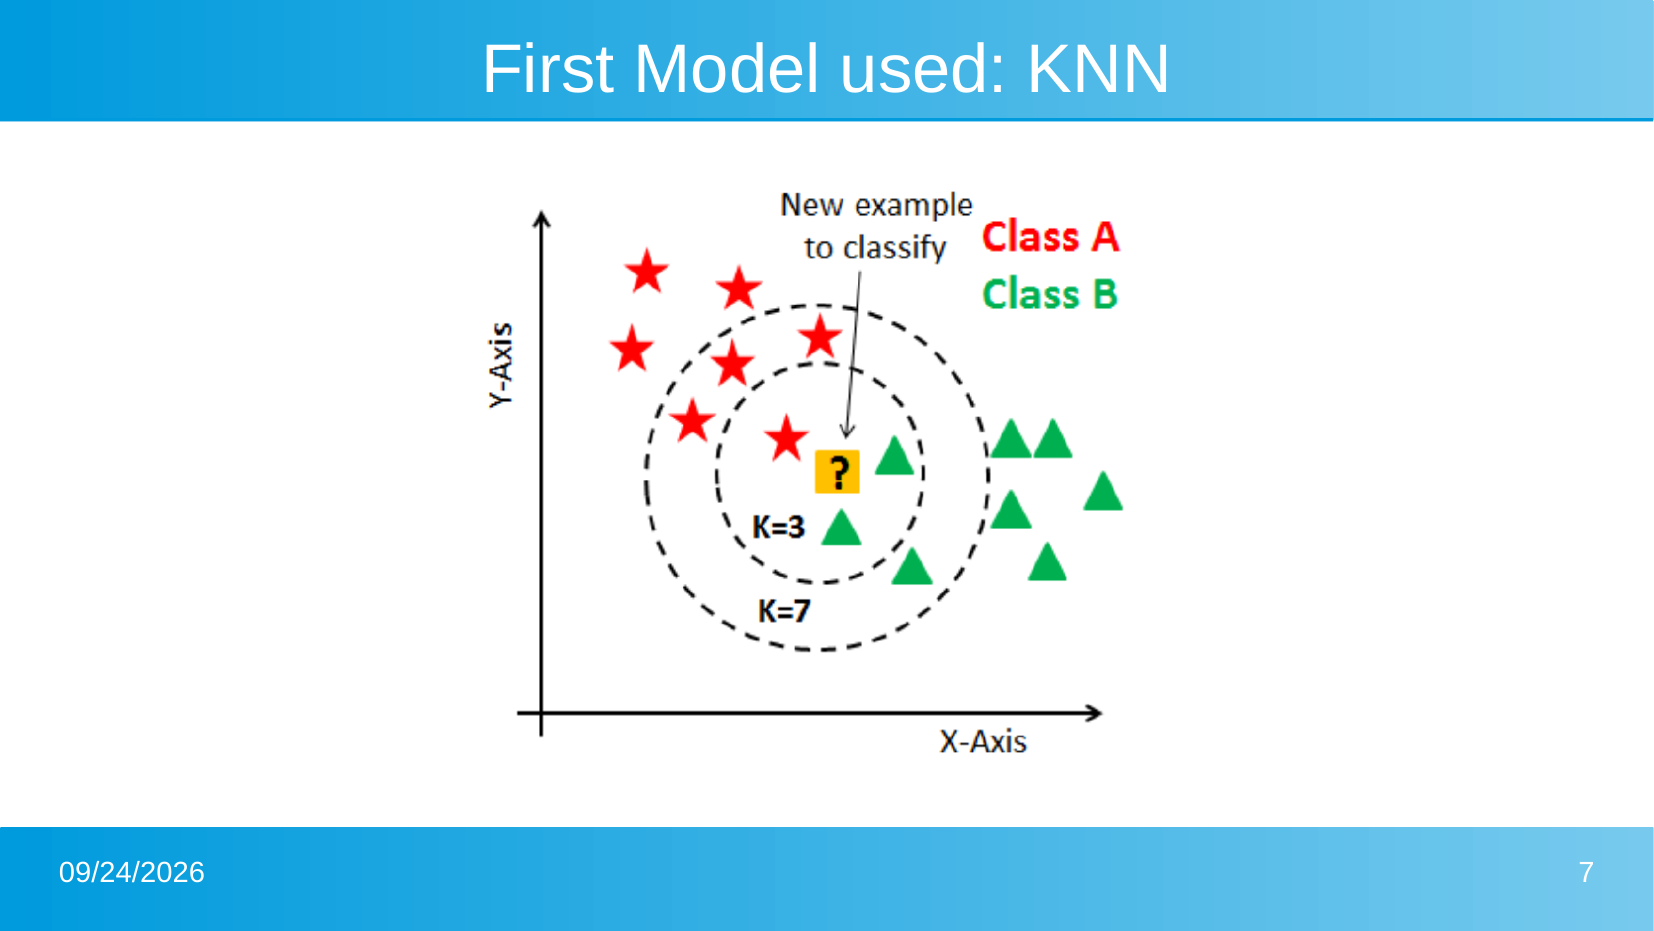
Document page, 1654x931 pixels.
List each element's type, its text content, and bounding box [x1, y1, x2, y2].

title First Model used: KNN [59, 29, 1595, 108]
picture [285, 177, 1368, 768]
